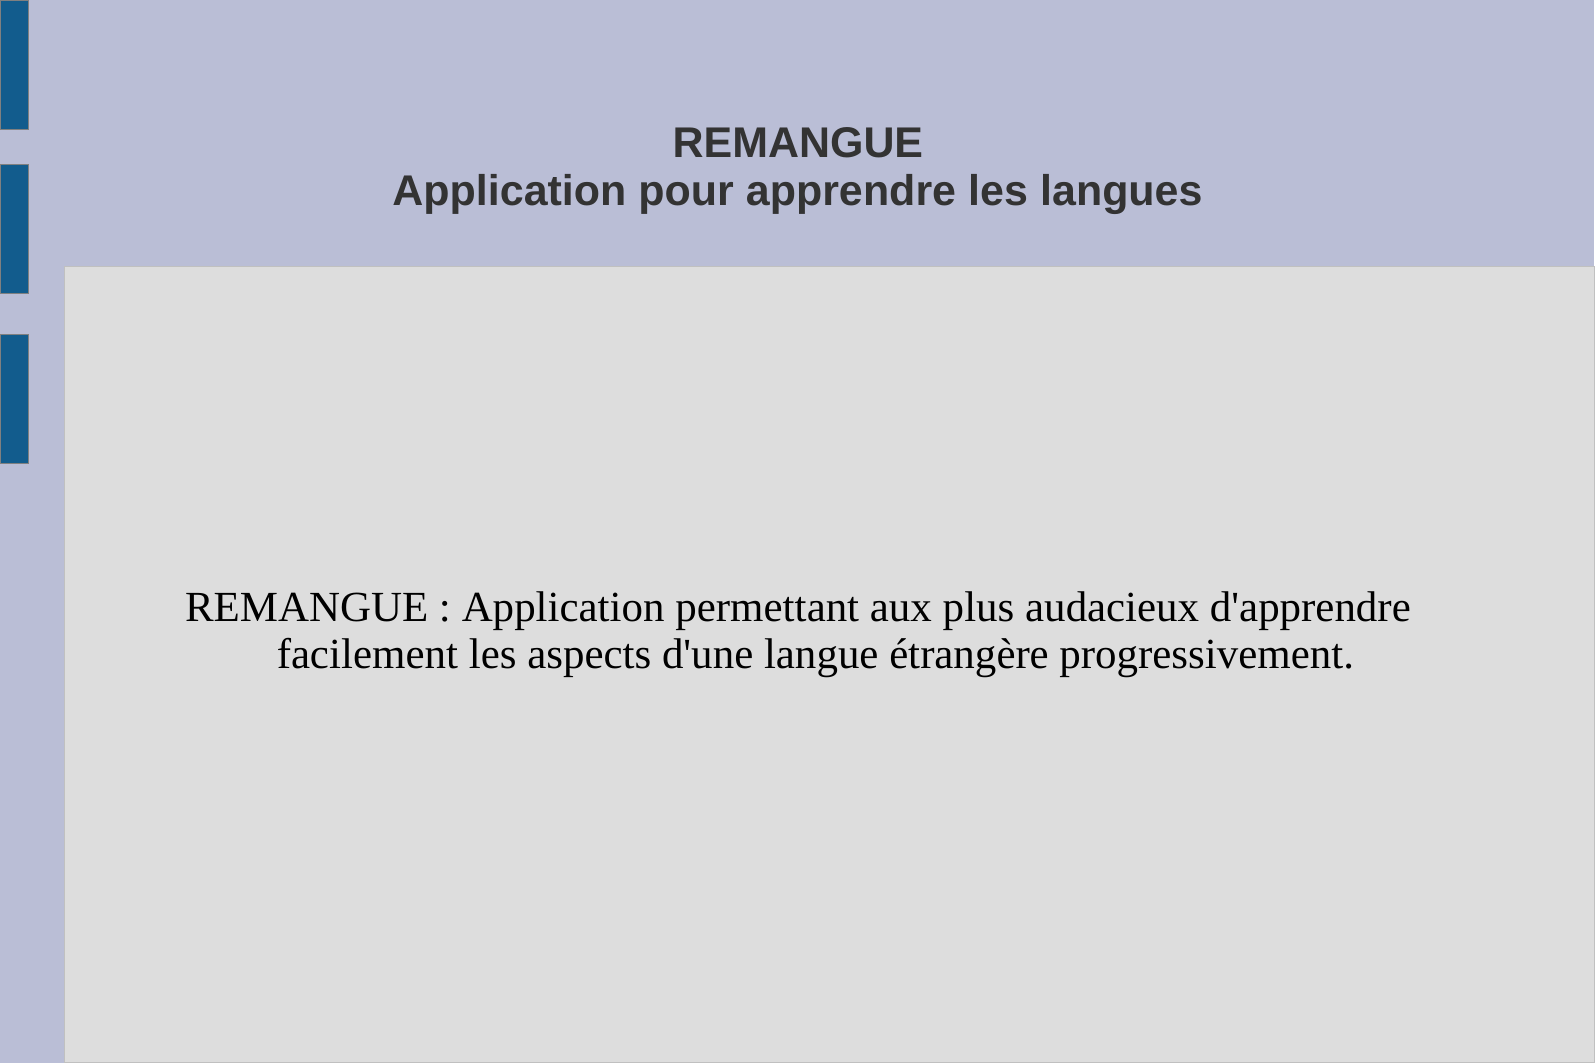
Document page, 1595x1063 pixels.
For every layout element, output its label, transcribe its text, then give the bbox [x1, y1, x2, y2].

subtitle REMANGUE : Application permettant aux plus audacieux d'apprendre facilement les aspects d'une langue étrangère progressivement. [117, 295, 1479, 966]
title REMANGUE Application pour apprendre les langues [117, 78, 1479, 256]
